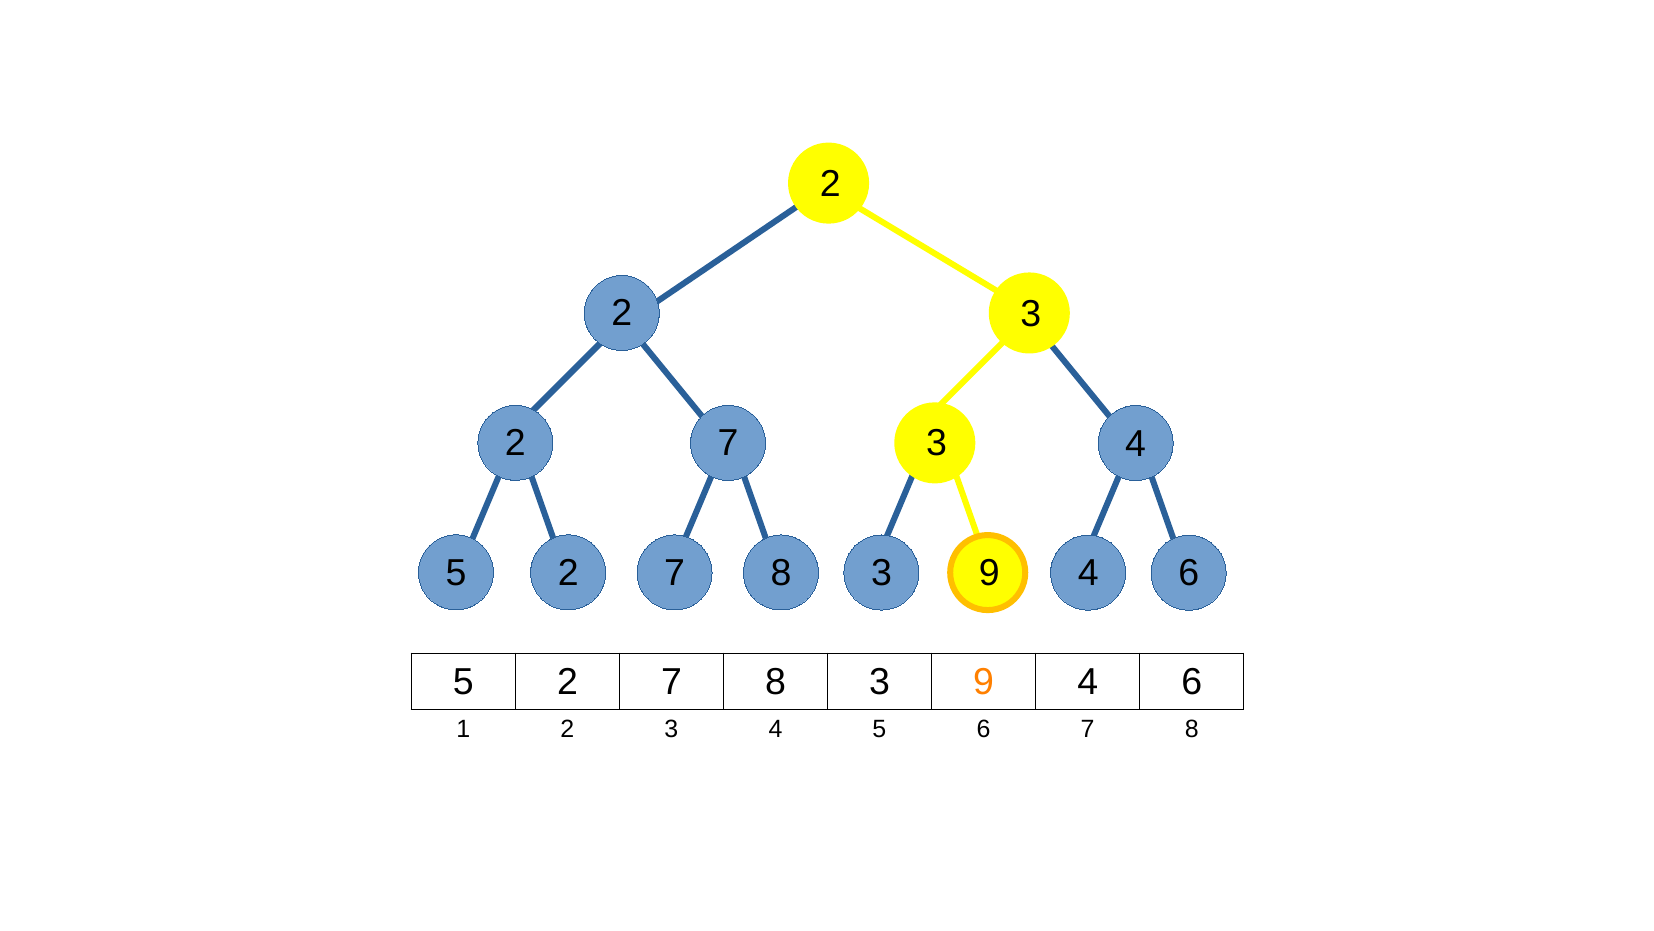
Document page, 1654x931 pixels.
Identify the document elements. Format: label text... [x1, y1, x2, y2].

text_box 3 [897, 405, 973, 481]
text_box 7 [690, 405, 766, 481]
text_box 8 [743, 534, 819, 610]
text_box 3 [991, 275, 1067, 351]
table_header 8 [724, 654, 827, 709]
text_box 2 [477, 405, 553, 481]
table_header 9 [932, 654, 1035, 709]
text_box 5 [418, 534, 494, 610]
table_header 2 [516, 654, 619, 709]
table_header 4 [723, 710, 827, 757]
text_box 6 [1151, 535, 1227, 611]
table_header 3 [828, 654, 931, 709]
text_box 9 [950, 535, 1026, 611]
text_box 2 [791, 145, 867, 221]
text_box 3 [843, 534, 919, 611]
text_box 2 [584, 275, 660, 351]
text_box 4 [1098, 405, 1174, 481]
table_header 7 [620, 654, 723, 709]
table_header 6 [932, 710, 1036, 757]
table_header 5 [827, 710, 932, 757]
table_header 5 [412, 654, 515, 709]
table_header 7 [1036, 710, 1140, 757]
table_header 3 [619, 710, 723, 757]
table_header 8 [1140, 710, 1244, 757]
table_header 6 [1140, 654, 1243, 709]
text_box 7 [637, 534, 713, 610]
table_header 2 [515, 710, 619, 757]
text_box 4 [1050, 535, 1126, 611]
table_header 1 [411, 710, 515, 757]
text_box 2 [530, 534, 606, 610]
table_header 4 [1036, 654, 1139, 709]
